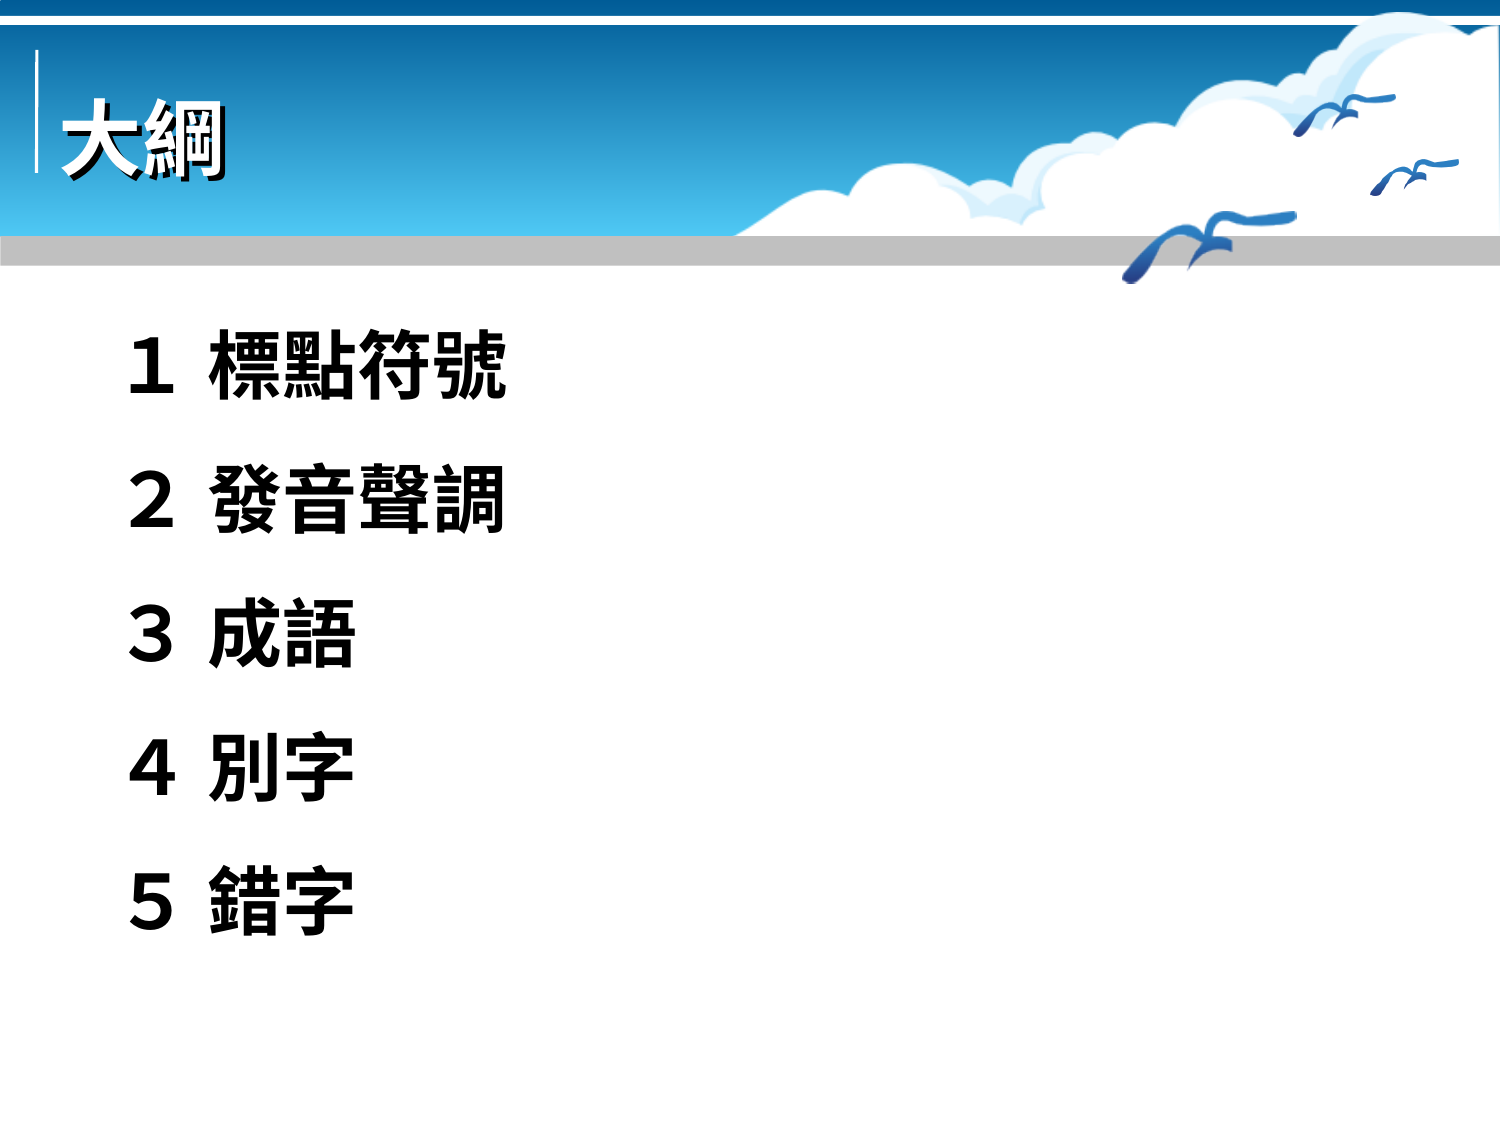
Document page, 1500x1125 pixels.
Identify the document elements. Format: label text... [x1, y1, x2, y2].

picture [730, 12, 1500, 284]
title 大綱 [59, 86, 1465, 186]
list １ 標點符號 ２ 發音聲調 ３ 成語 ４ 別字 ５ 錯字 [59, 312, 1447, 1123]
